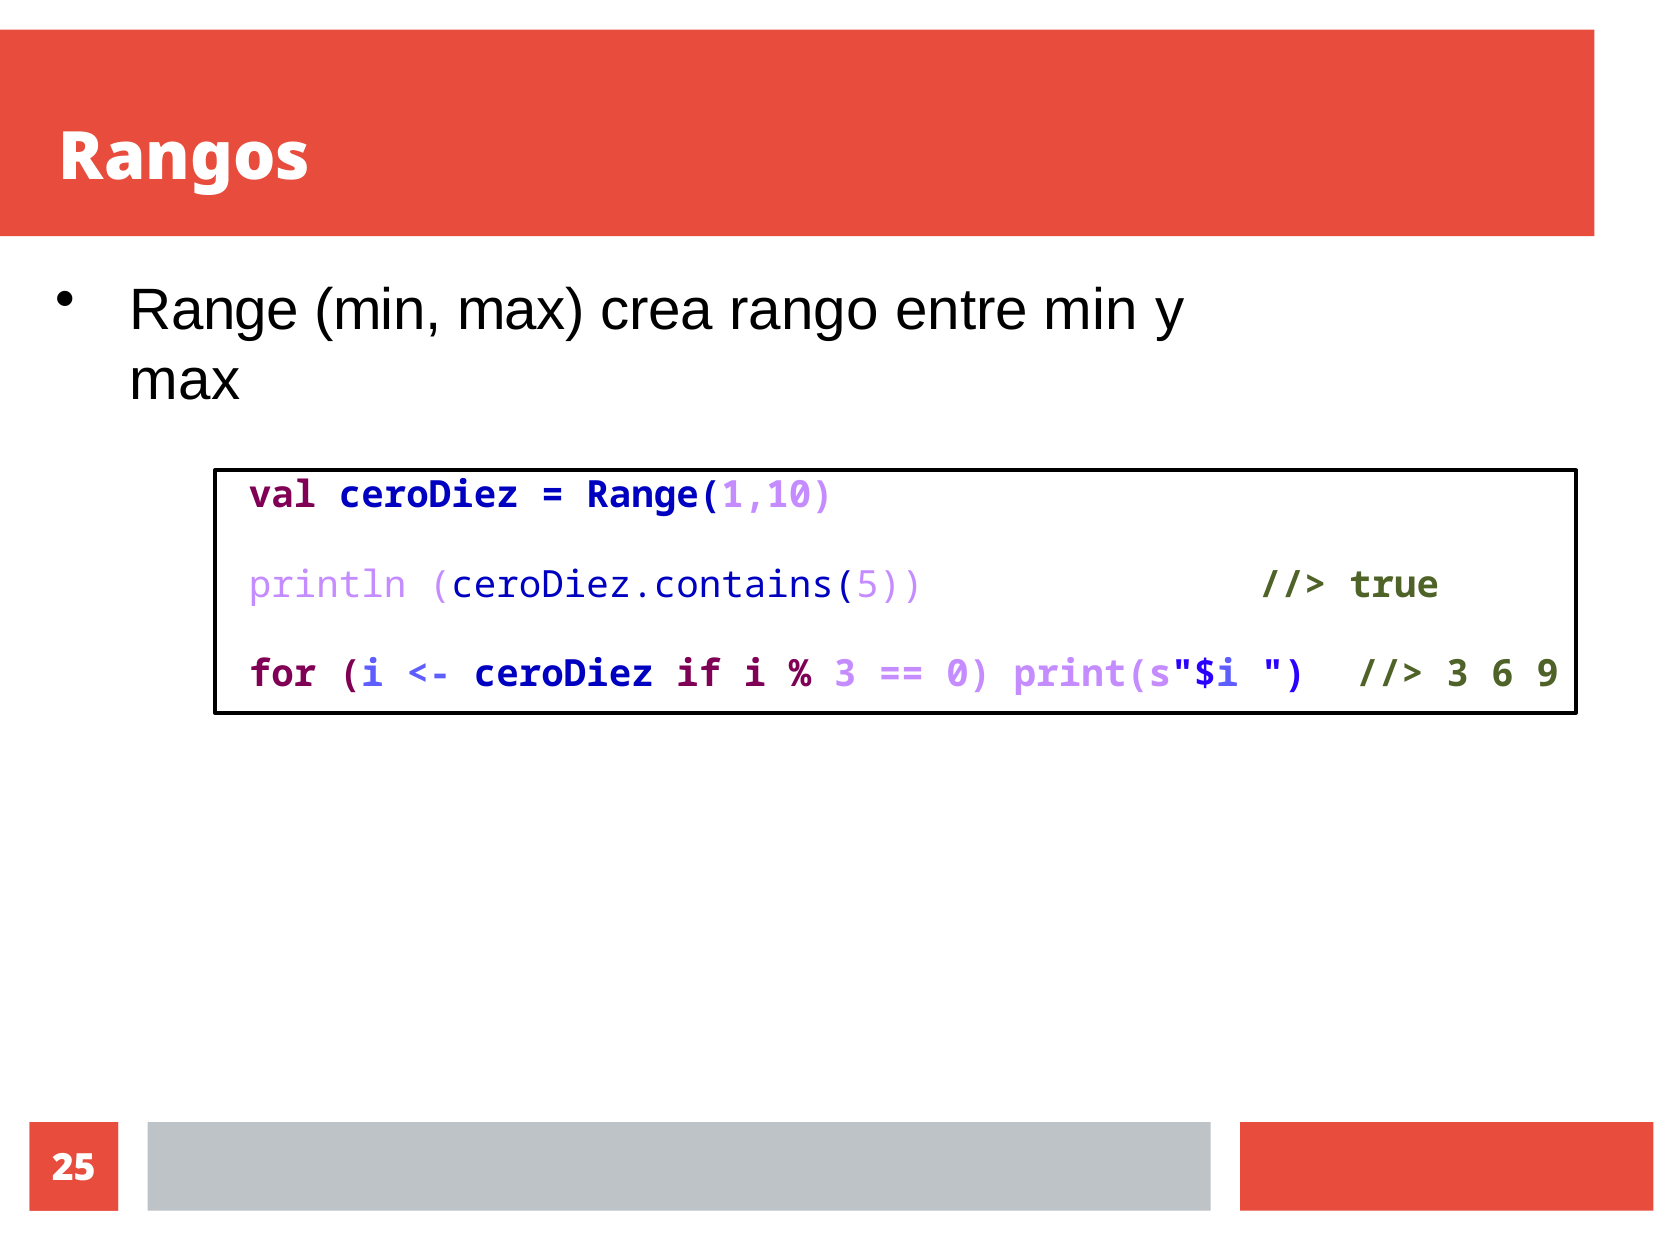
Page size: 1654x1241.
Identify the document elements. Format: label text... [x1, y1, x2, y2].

text_box Range (min, max) crea rango entre min y max [53, 270, 1314, 411]
title Rangos [59, 66, 1595, 200]
text_box val ceroDiez = Range(1,10) println (ceroDiez.contains(5)) //> true for (i <- ceroDiez if i % 3 == 0) print(s"$i ") //> 3 6 9 [249, 470, 1576, 695]
